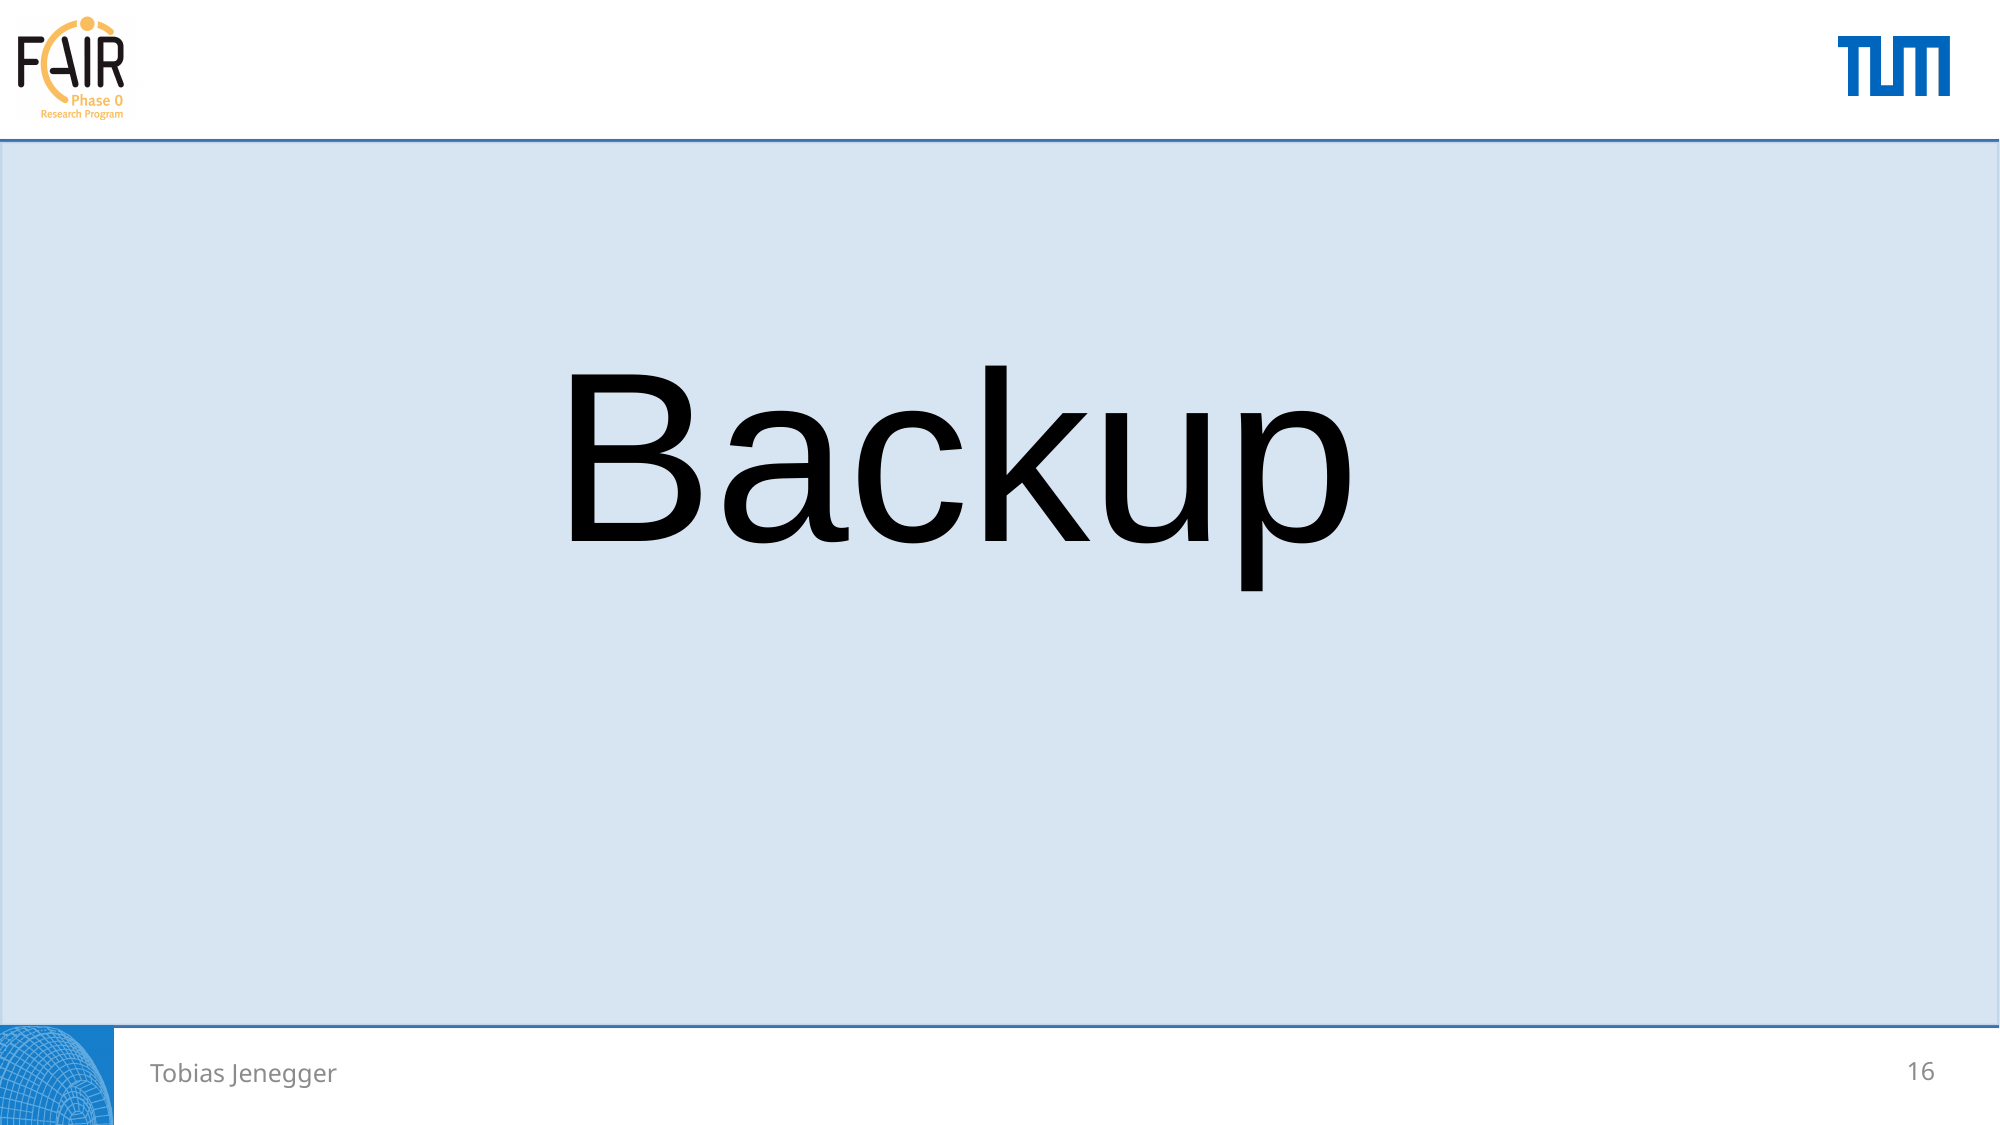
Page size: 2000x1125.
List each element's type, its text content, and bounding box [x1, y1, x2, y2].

picture [1838, 36, 1950, 96]
picture [15, 15, 142, 120]
text_box Backup [225, 314, 1756, 601]
picture [0, 1025, 114, 1125]
